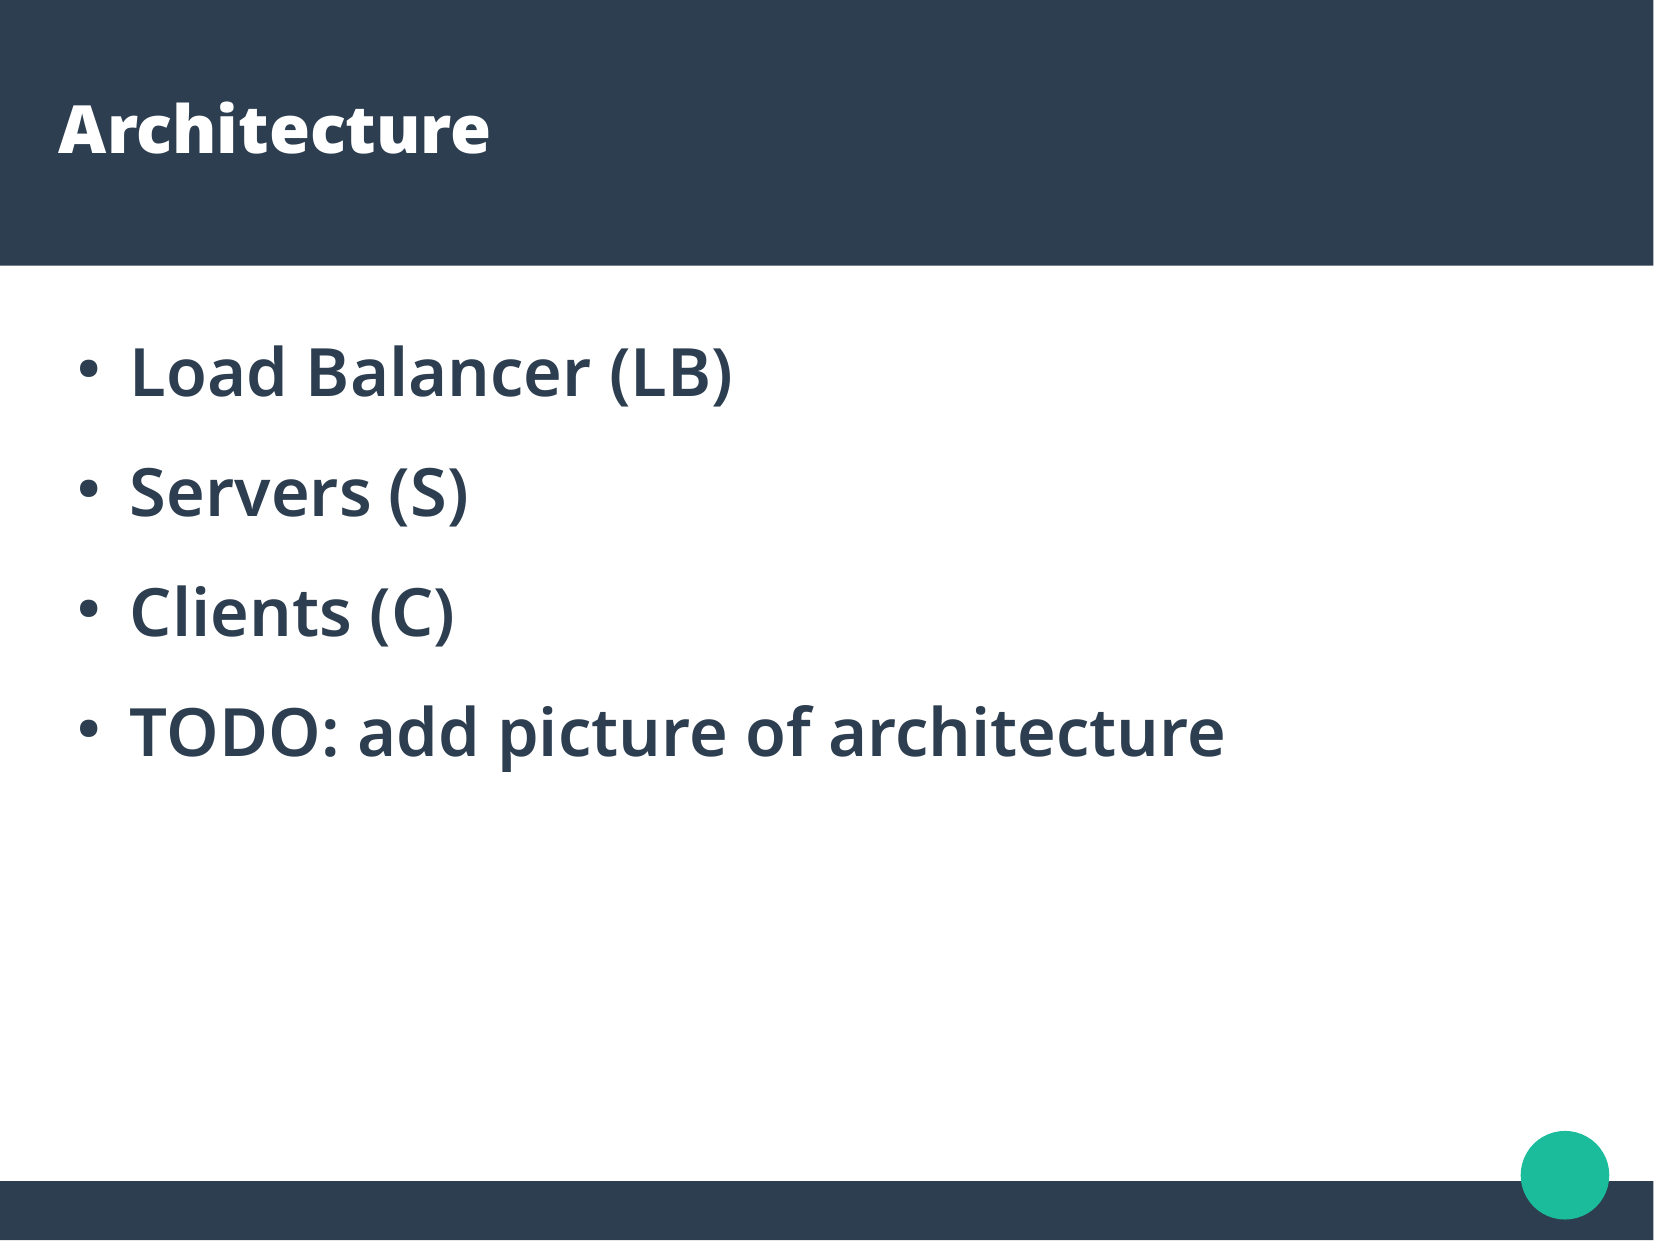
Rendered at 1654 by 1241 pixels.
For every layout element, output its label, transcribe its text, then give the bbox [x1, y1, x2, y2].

title Architecture [59, 49, 1595, 207]
list Load Balancer (LB) Servers (S) Clients (C) TODO: add picture of architecture [59, 324, 1595, 1152]
